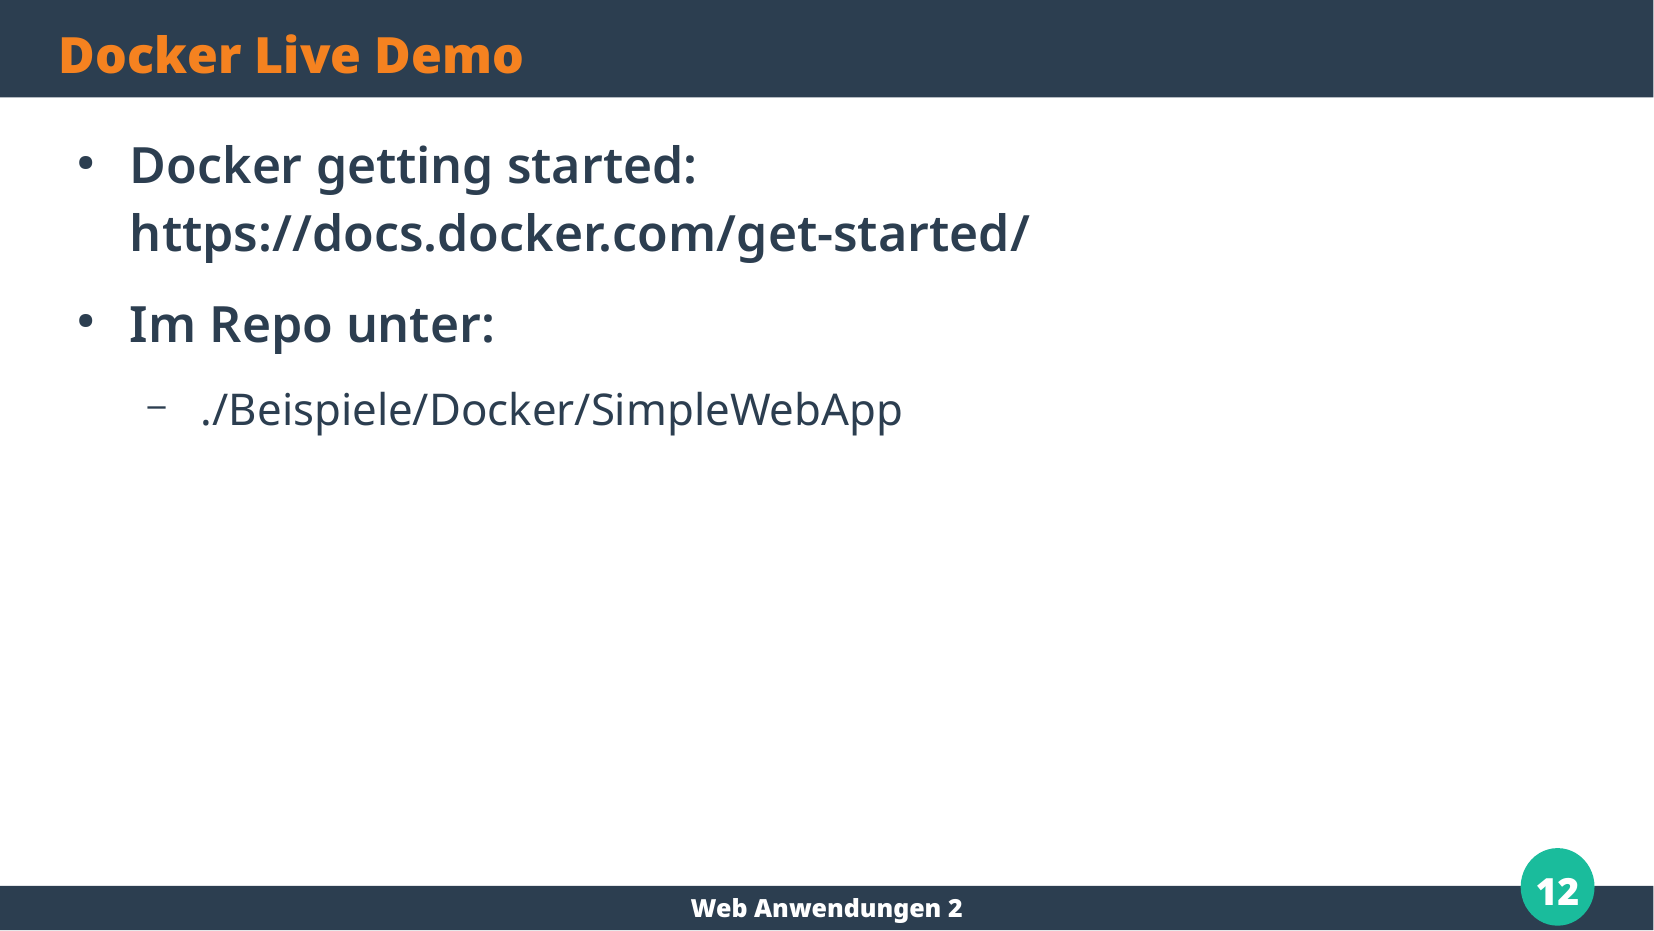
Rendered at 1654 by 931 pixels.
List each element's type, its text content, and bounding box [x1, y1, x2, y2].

list Docker getting started: https://docs.docker.com/get-started/ Im Repo unter: ./Beispiele/Docker/SimpleWebApp [59, 129, 1595, 864]
title Docker Live Demo [59, 8, 1595, 89]
